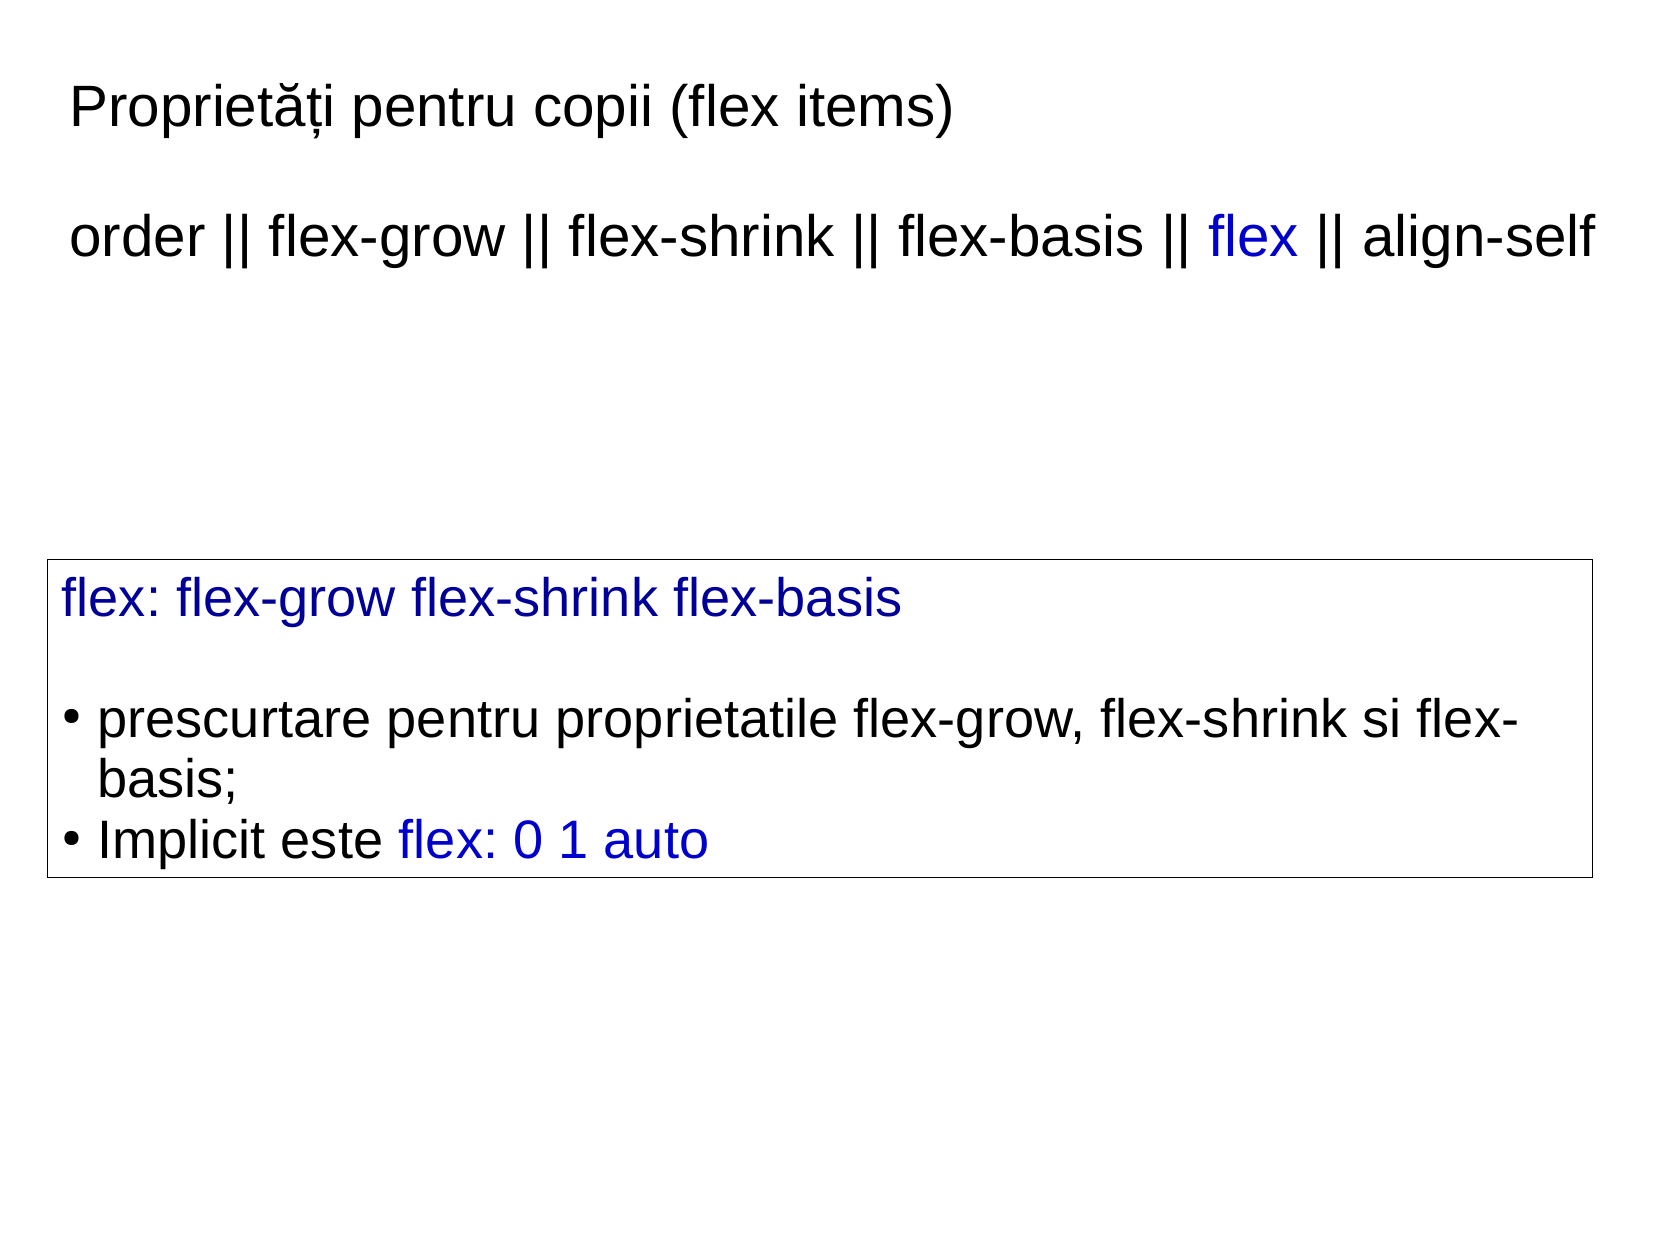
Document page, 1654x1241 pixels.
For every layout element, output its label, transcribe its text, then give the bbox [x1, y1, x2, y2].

text_box flex: flex-grow flex-shrink flex-basis prescurtare pentru proprietatile flex-grow, flex-shrink si flex-basis; Implicit este flex: 0 1 auto [47, 559, 1593, 878]
text_box Proprietăți pentru copii (flex items) order || flex-grow || flex-shrink || flex-basis || flex || align-self [54, 66, 1633, 407]
